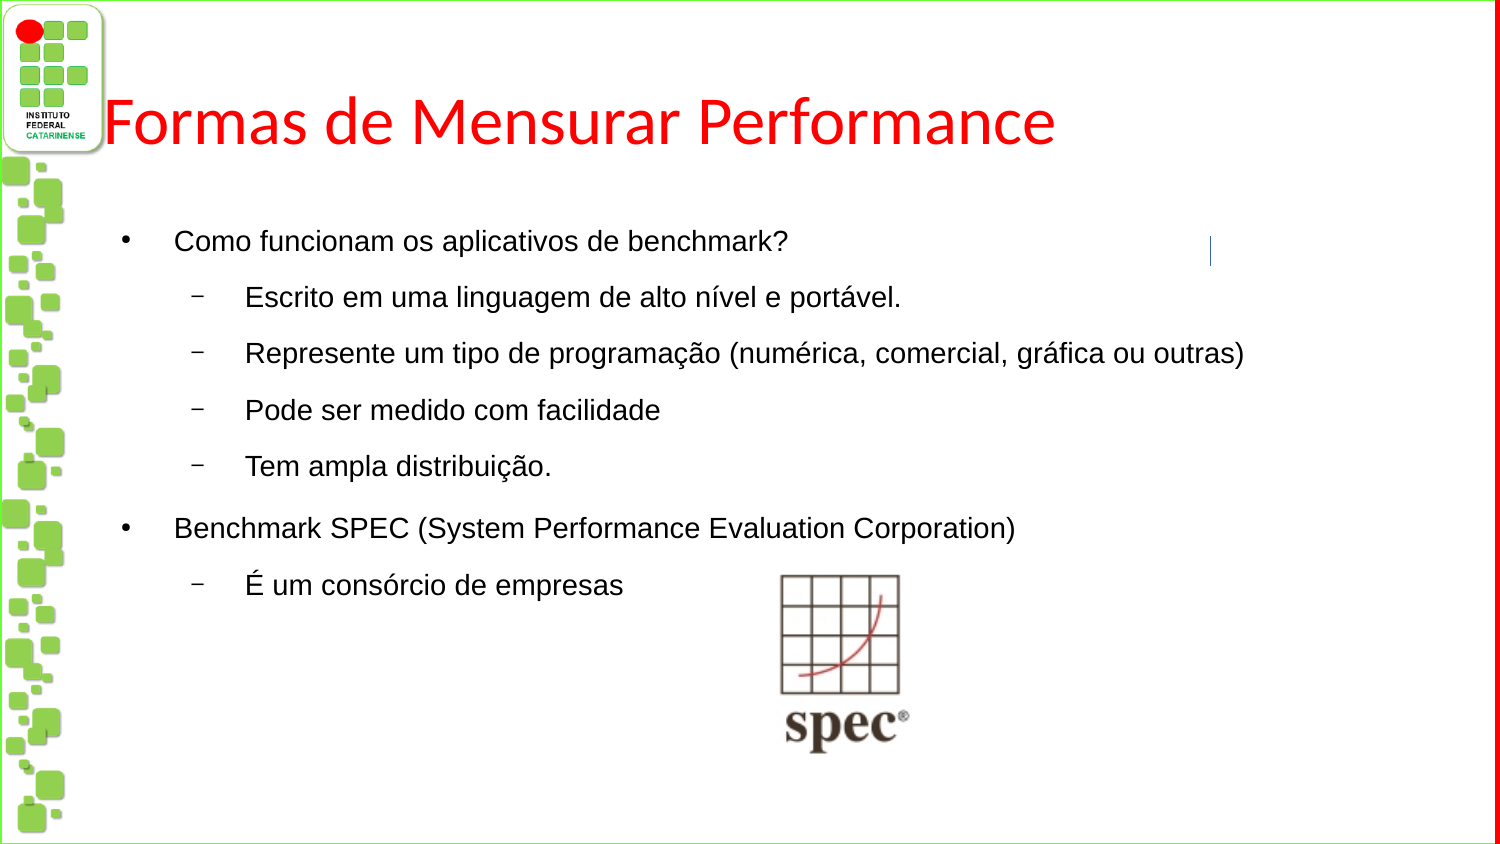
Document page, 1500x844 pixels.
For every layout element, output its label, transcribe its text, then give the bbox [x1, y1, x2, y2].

title Formas de Mensurar Performance [103, 44, 1397, 208]
list Como funcionam os aplicativos de benchmark? Escrito em uma linguagem de alto nível e portável. Represente um tipo de programação (numérica, comercial, gráfica ou outras) Pode ser medido com facilidade Tem ampla distribuição. Benchmark SPEC (System Performance Evaluation Corporation) É um consórcio de empresas [103, 224, 1397, 760]
picture [0, 0, 1500, 844]
